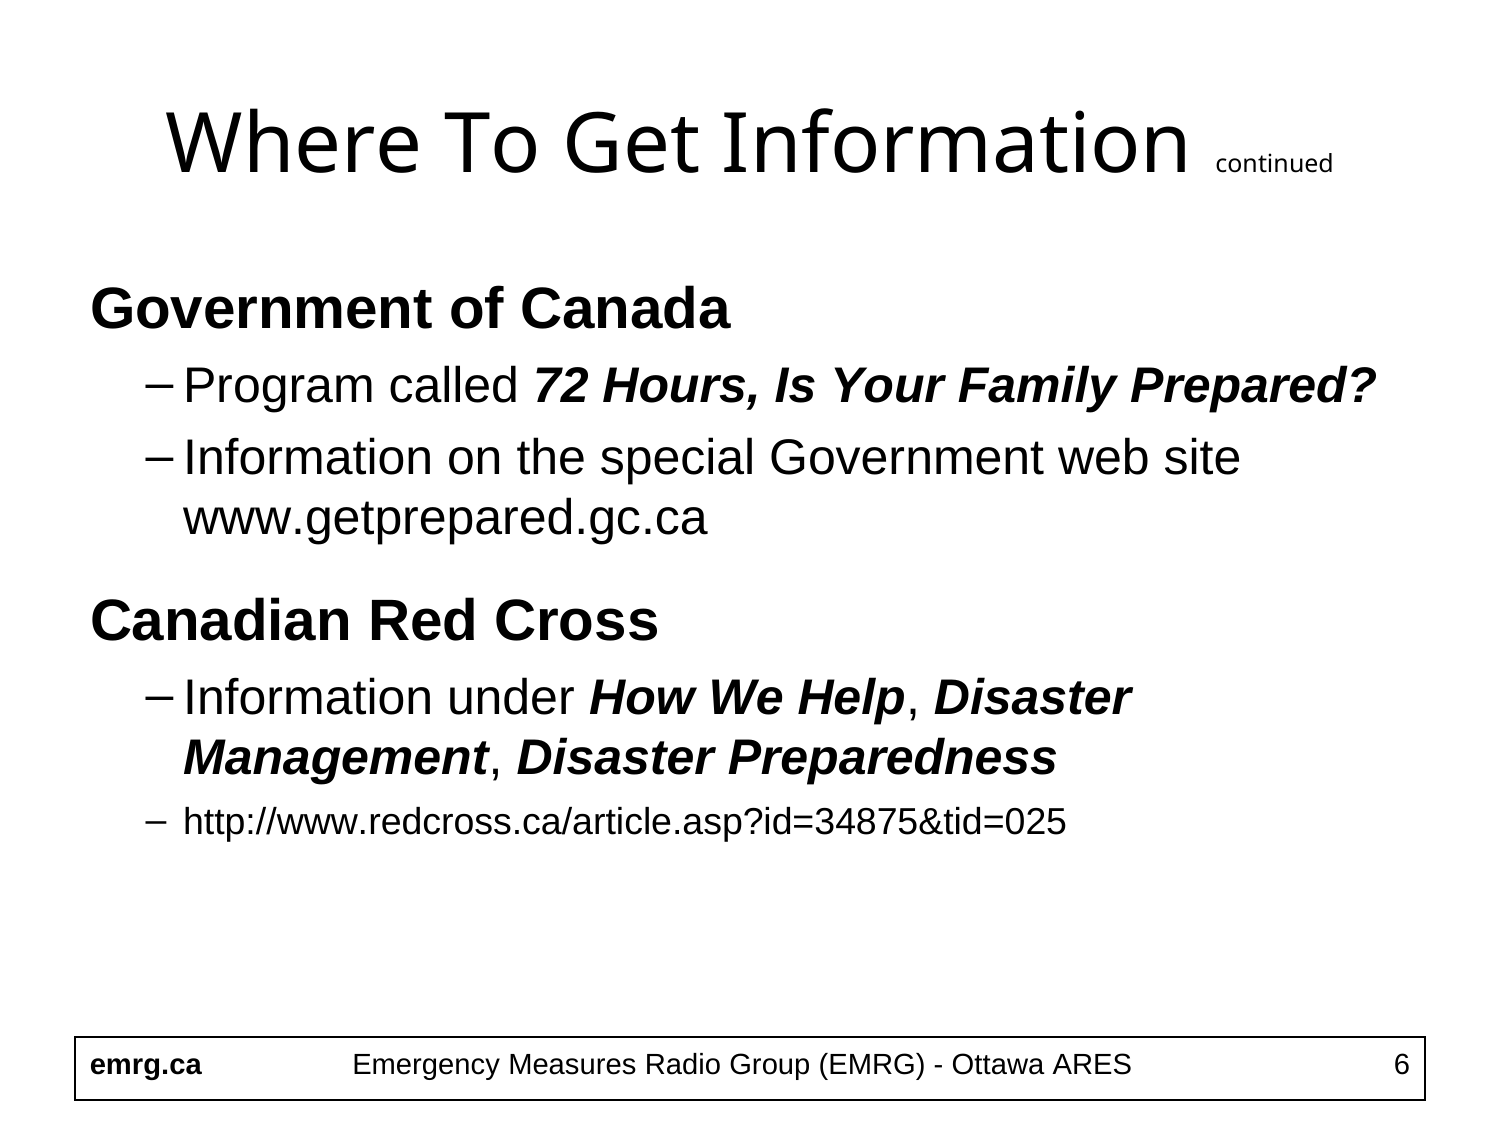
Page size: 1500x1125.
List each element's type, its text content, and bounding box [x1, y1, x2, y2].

text_box Emergency Measures Radio Group (EMRG) - Ottawa ARES [247, 1037, 1238, 1103]
title Where To Get Information continued [75, 45, 1426, 233]
text_box <number> [1246, 1037, 1426, 1103]
list Government of Canada Program called 72 Hours, Is Your Family Prepared? Information on the special Government web site www.getprepared.gc.ca Canadian Red Cross Information under How We Help, Disaster Management, Disaster Preparedness http://www.redcross.ca/article.asp?id=34875&tid=025 [75, 262, 1426, 1005]
